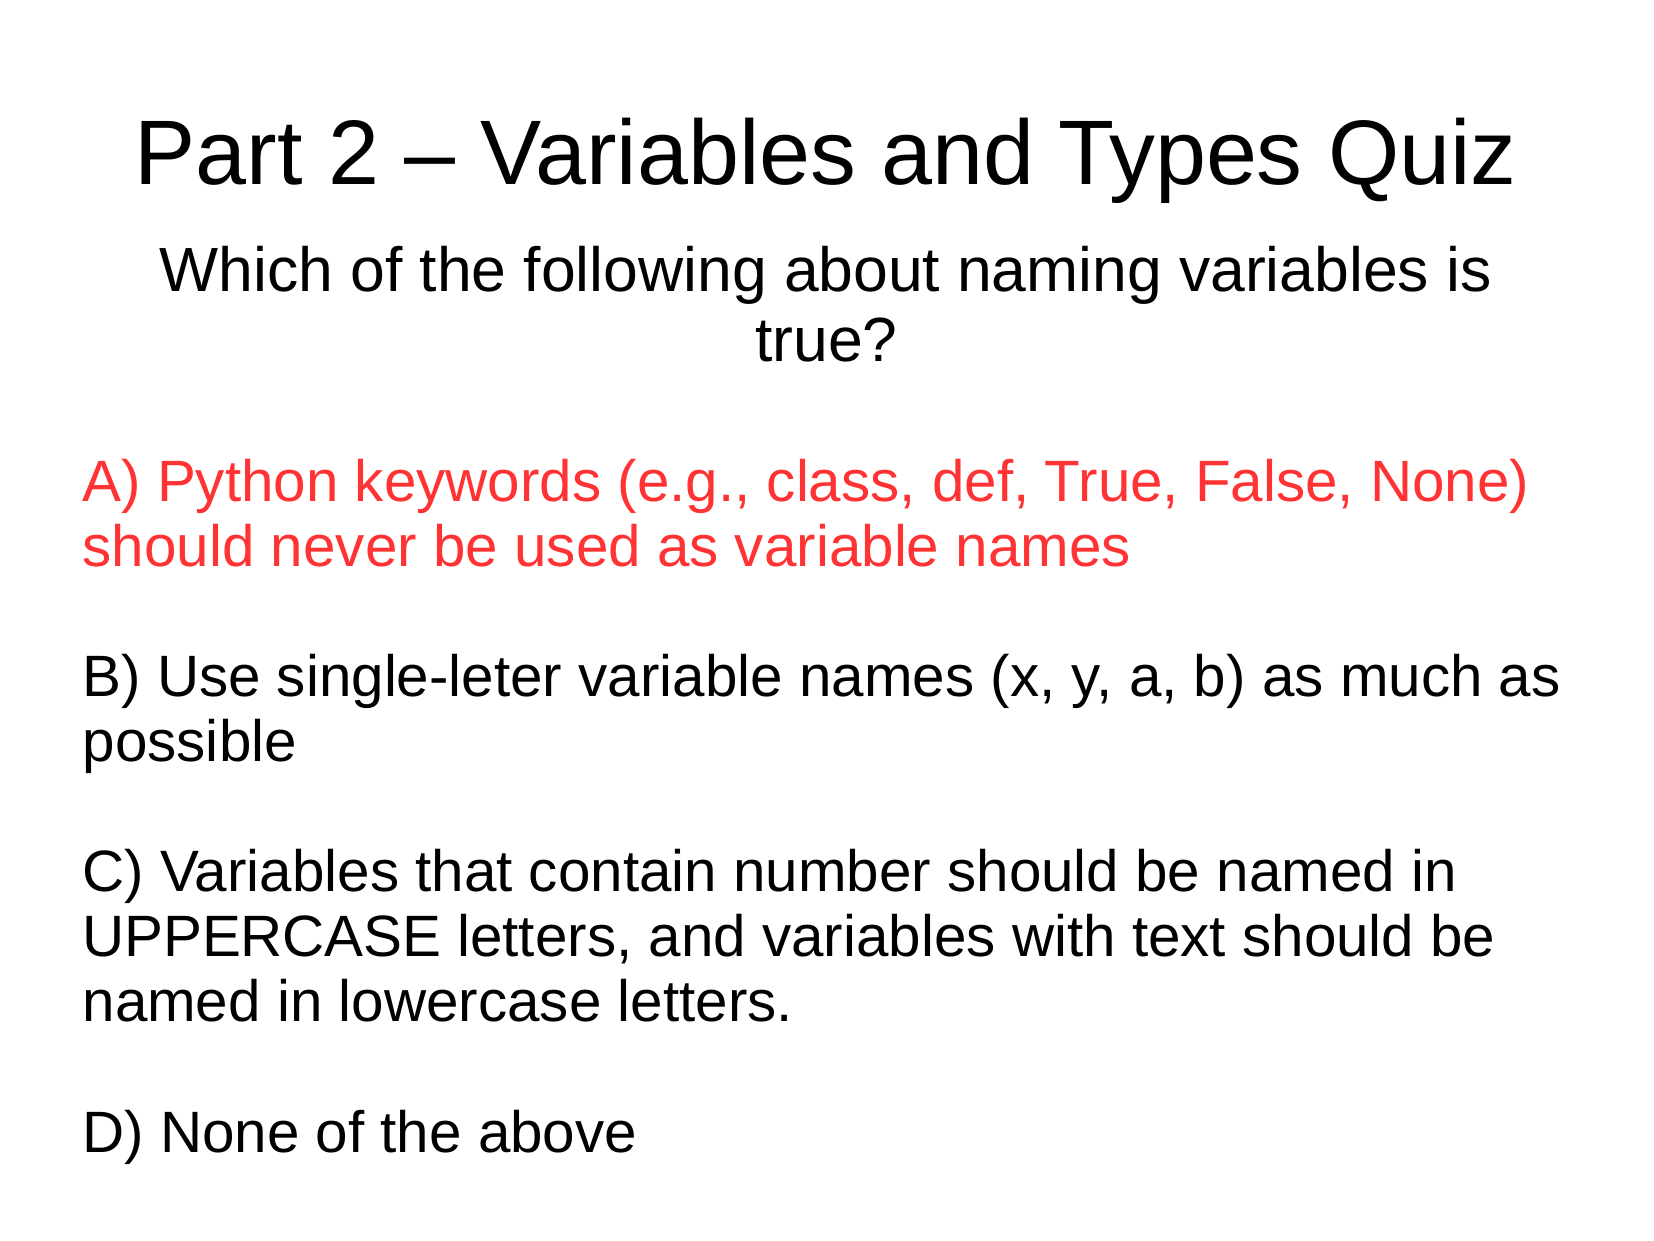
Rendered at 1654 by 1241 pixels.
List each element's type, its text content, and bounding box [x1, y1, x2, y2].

title Part 2 – Variables and Types Quiz [82, 49, 1571, 236]
subtitle Which of the following about naming variables is true? A) Python keywords (e.g., class, def, True, False, None) should never be used as variable names B) Use single-leter variable names (x, y, a, b) as much as possible C) Variables that contain number should be named in UPPERCASE letters, and variables with text should be named in lowercase letters. D) None of the above [82, 236, 1571, 1163]
